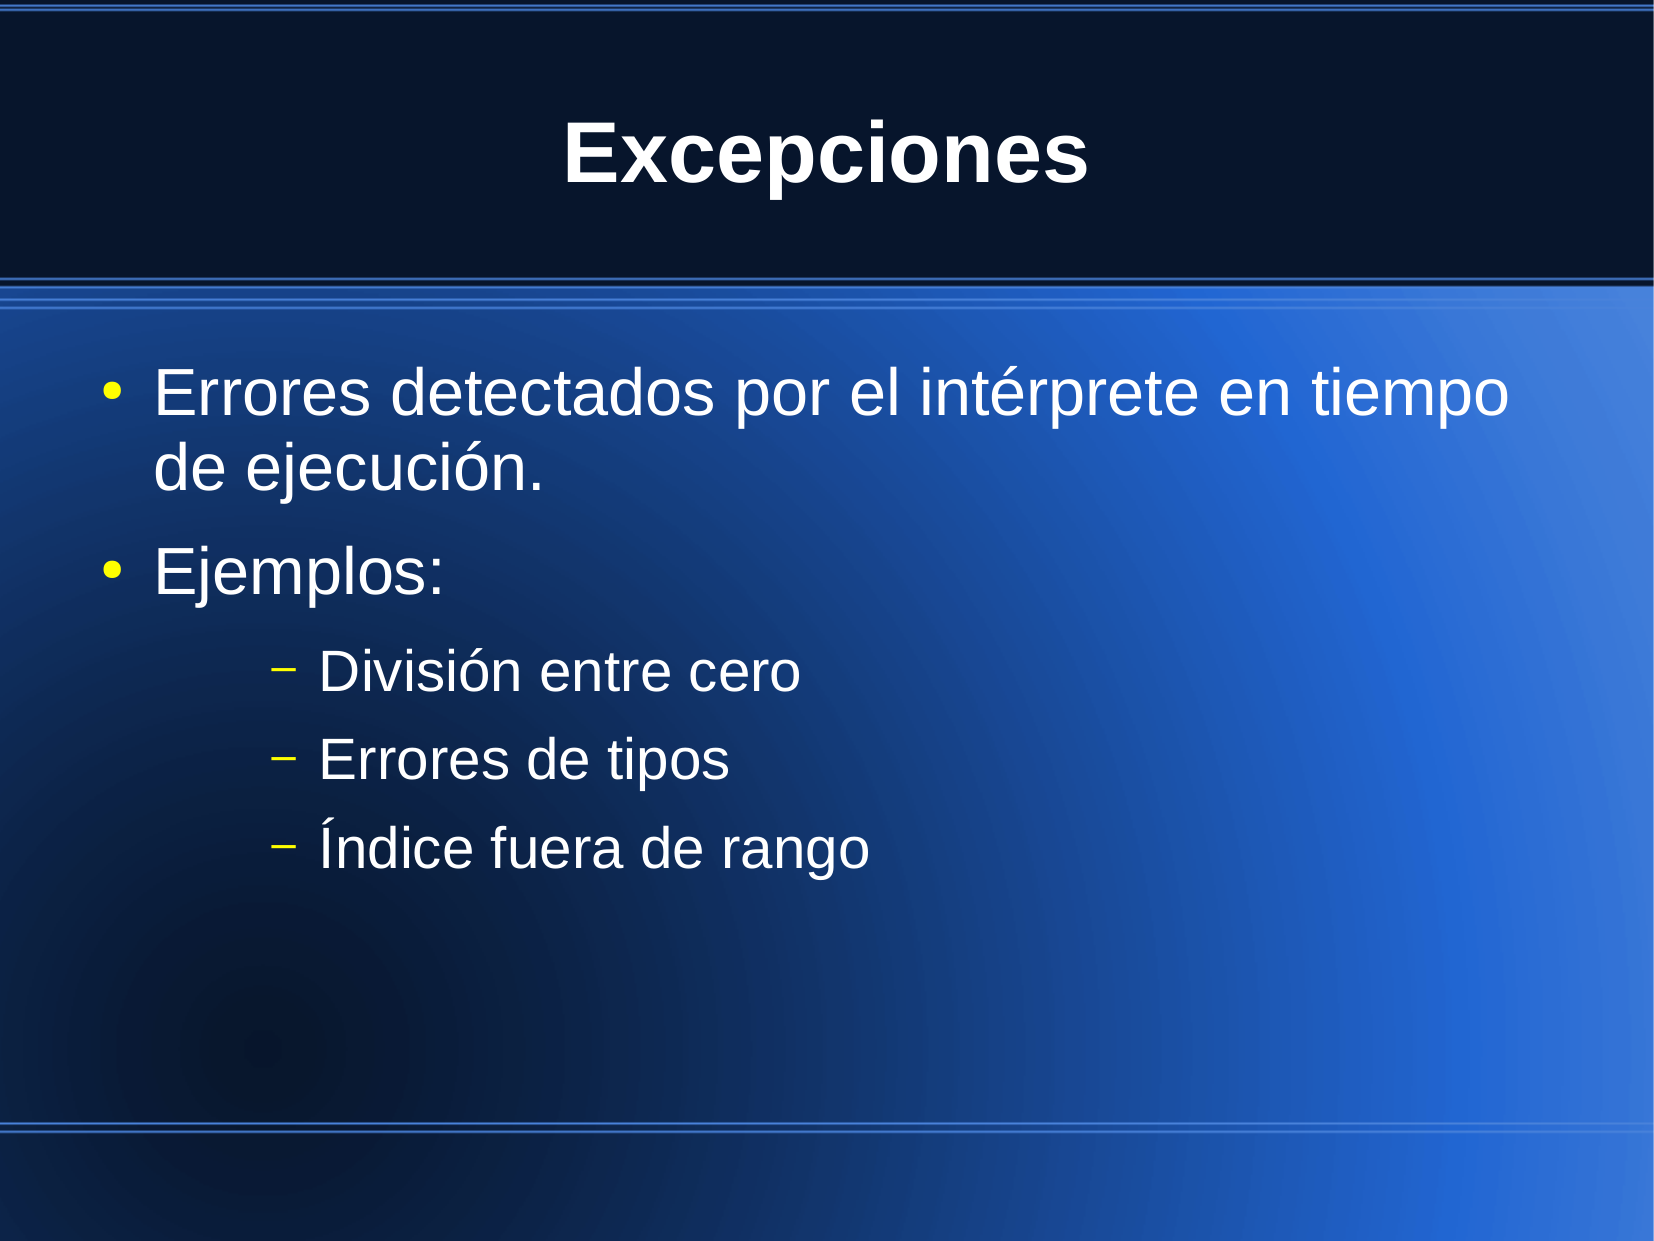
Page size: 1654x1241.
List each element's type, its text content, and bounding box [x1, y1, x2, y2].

title Excepciones [82, 49, 1571, 257]
list Errores detectados por el intérprete en tiempo de ejecución. Ejemplos: División entre cero Errores de tipos Índice fuera de rango [82, 355, 1571, 1075]
picture [0, 0, 1654, 1241]
